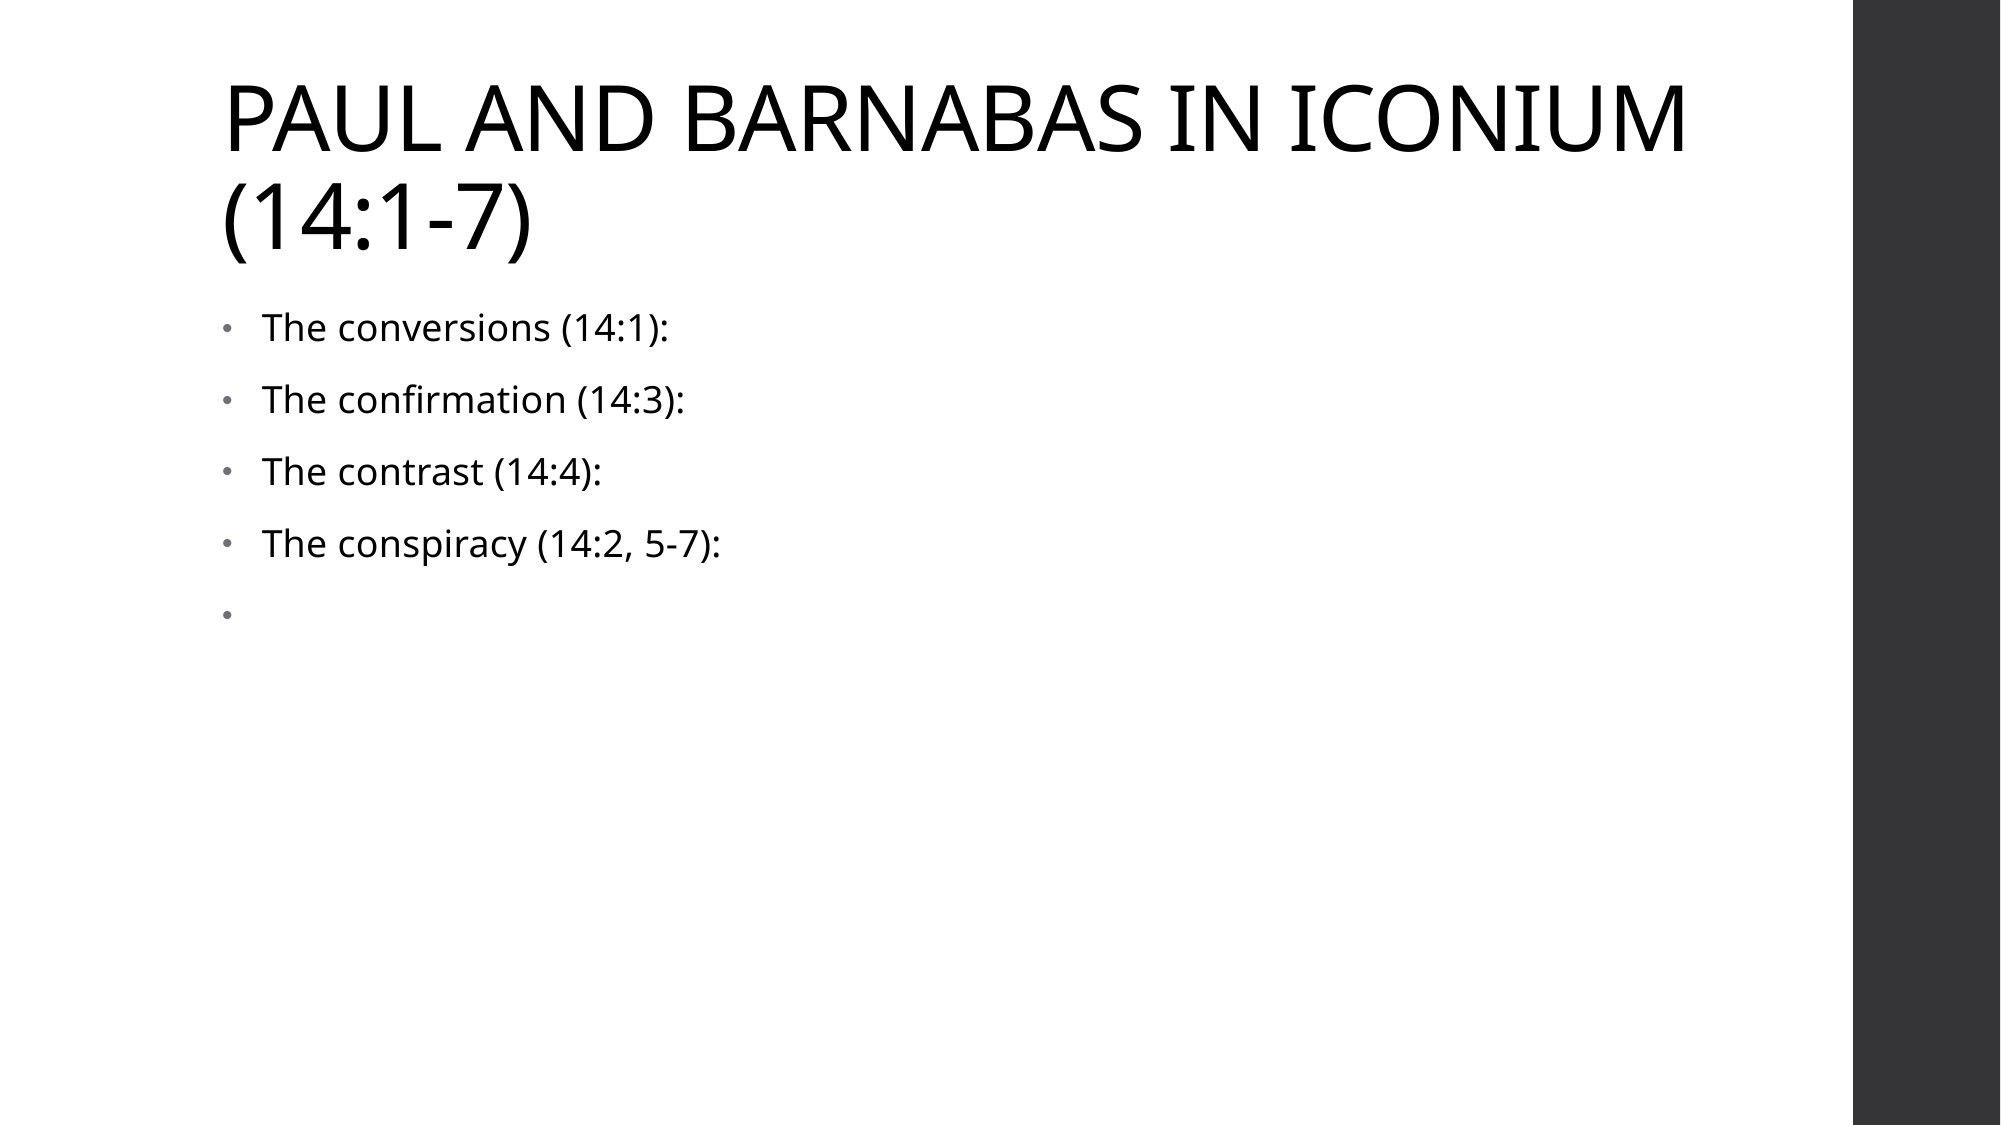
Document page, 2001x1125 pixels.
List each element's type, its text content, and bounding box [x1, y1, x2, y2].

title PAUL AND BARNABAS IN ICONIUM (14:1-7) [206, 60, 1797, 278]
list The conversions (14:1): The confirmation (14:3): The contrast (14:4): The conspiracy (14:2, 5-7): [206, 299, 1617, 1014]
